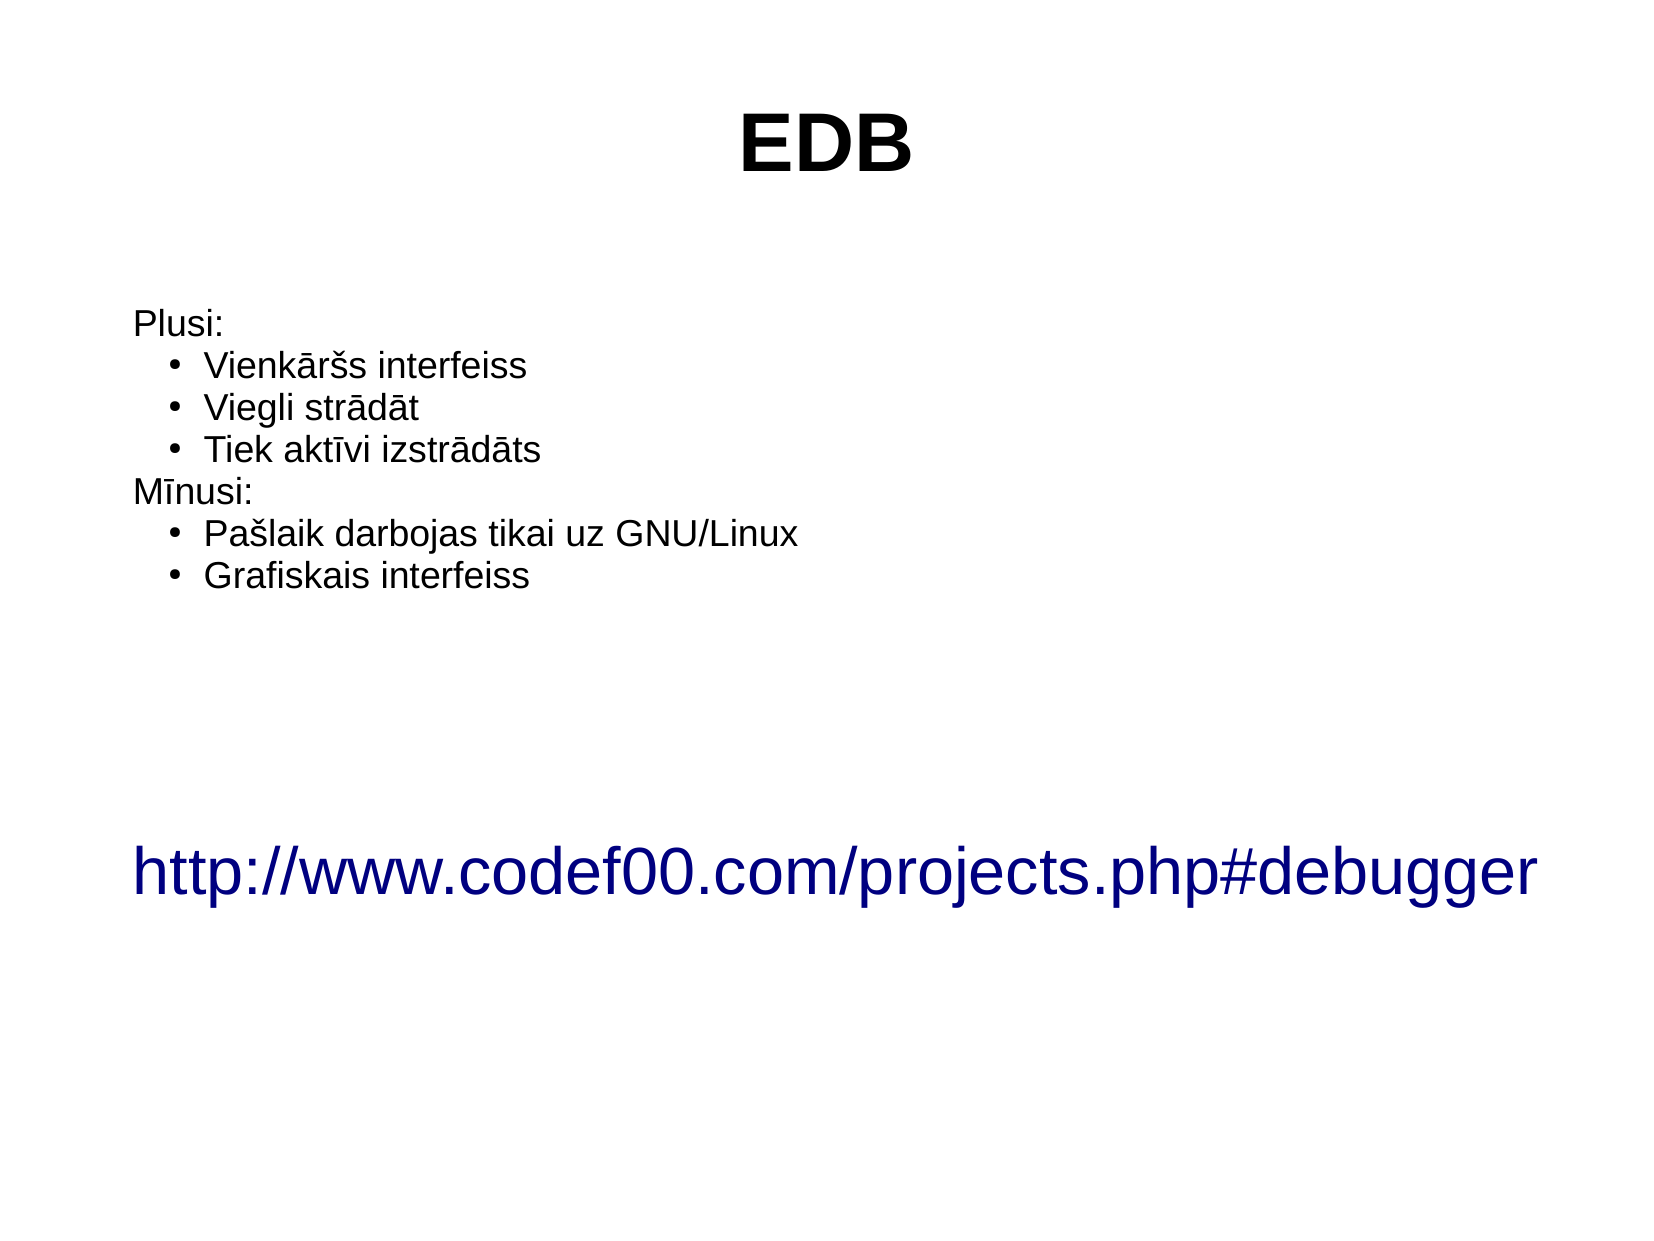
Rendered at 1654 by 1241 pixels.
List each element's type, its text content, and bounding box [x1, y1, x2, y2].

text_box Plusi: Vienkāršs interfeiss Viegli strādāt Tiek aktīvi izstrādāts Mīnusi: Pašlaik darbojas tikai uz GNU/Linux Grafiskais interfeiss [118, 295, 1595, 605]
text_box EDB [88, 88, 1565, 197]
text_box http://www.codef00.com/projects.php#debugger [118, 826, 1595, 917]
